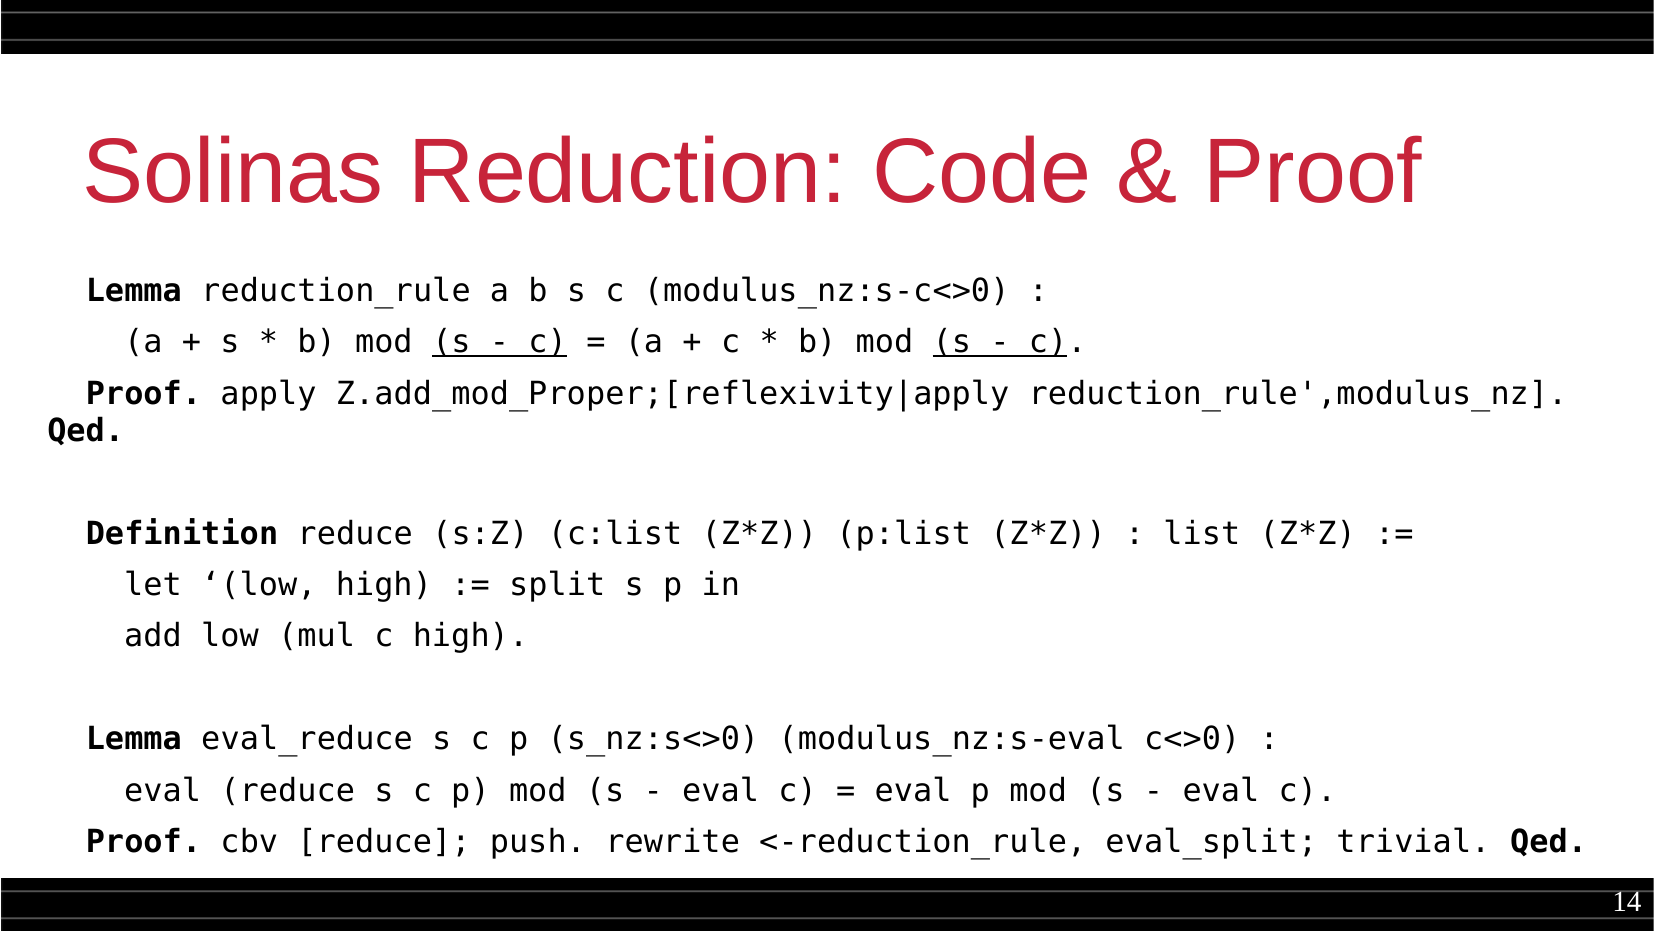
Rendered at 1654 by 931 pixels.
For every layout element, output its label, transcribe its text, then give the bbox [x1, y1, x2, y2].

picture [1, 0, 1654, 54]
list Lemma reduction_rule a b s c (modulus_nz:s-c<>0) : (a + s * b) mod (s - c) = (a + c * b) mod (s - c). Proof. apply Z.add_mod_Proper;[reflexivity|apply reduction_rule',modulus_nz]. Qed. Definition reduce (s:Z) (c:list (Z*Z)) (p:list (Z*Z)) : list (Z*Z) := let ‘(low, high) := split s p in add low (mul c high). Lemma eval_reduce s c p (s_nz:s<>0) (modulus_nz:s-eval c<>0) : eval (reduce s c p) mod (s - eval c) = eval p mod (s - eval c). Proof. cbv [reduce]; push. rewrite <-reduction_rule, eval_split; trivial. Qed. [47, 271, 1642, 871]
picture [1, 878, 1654, 931]
title Solinas Reduction: Code & Proof [82, 92, 1571, 249]
